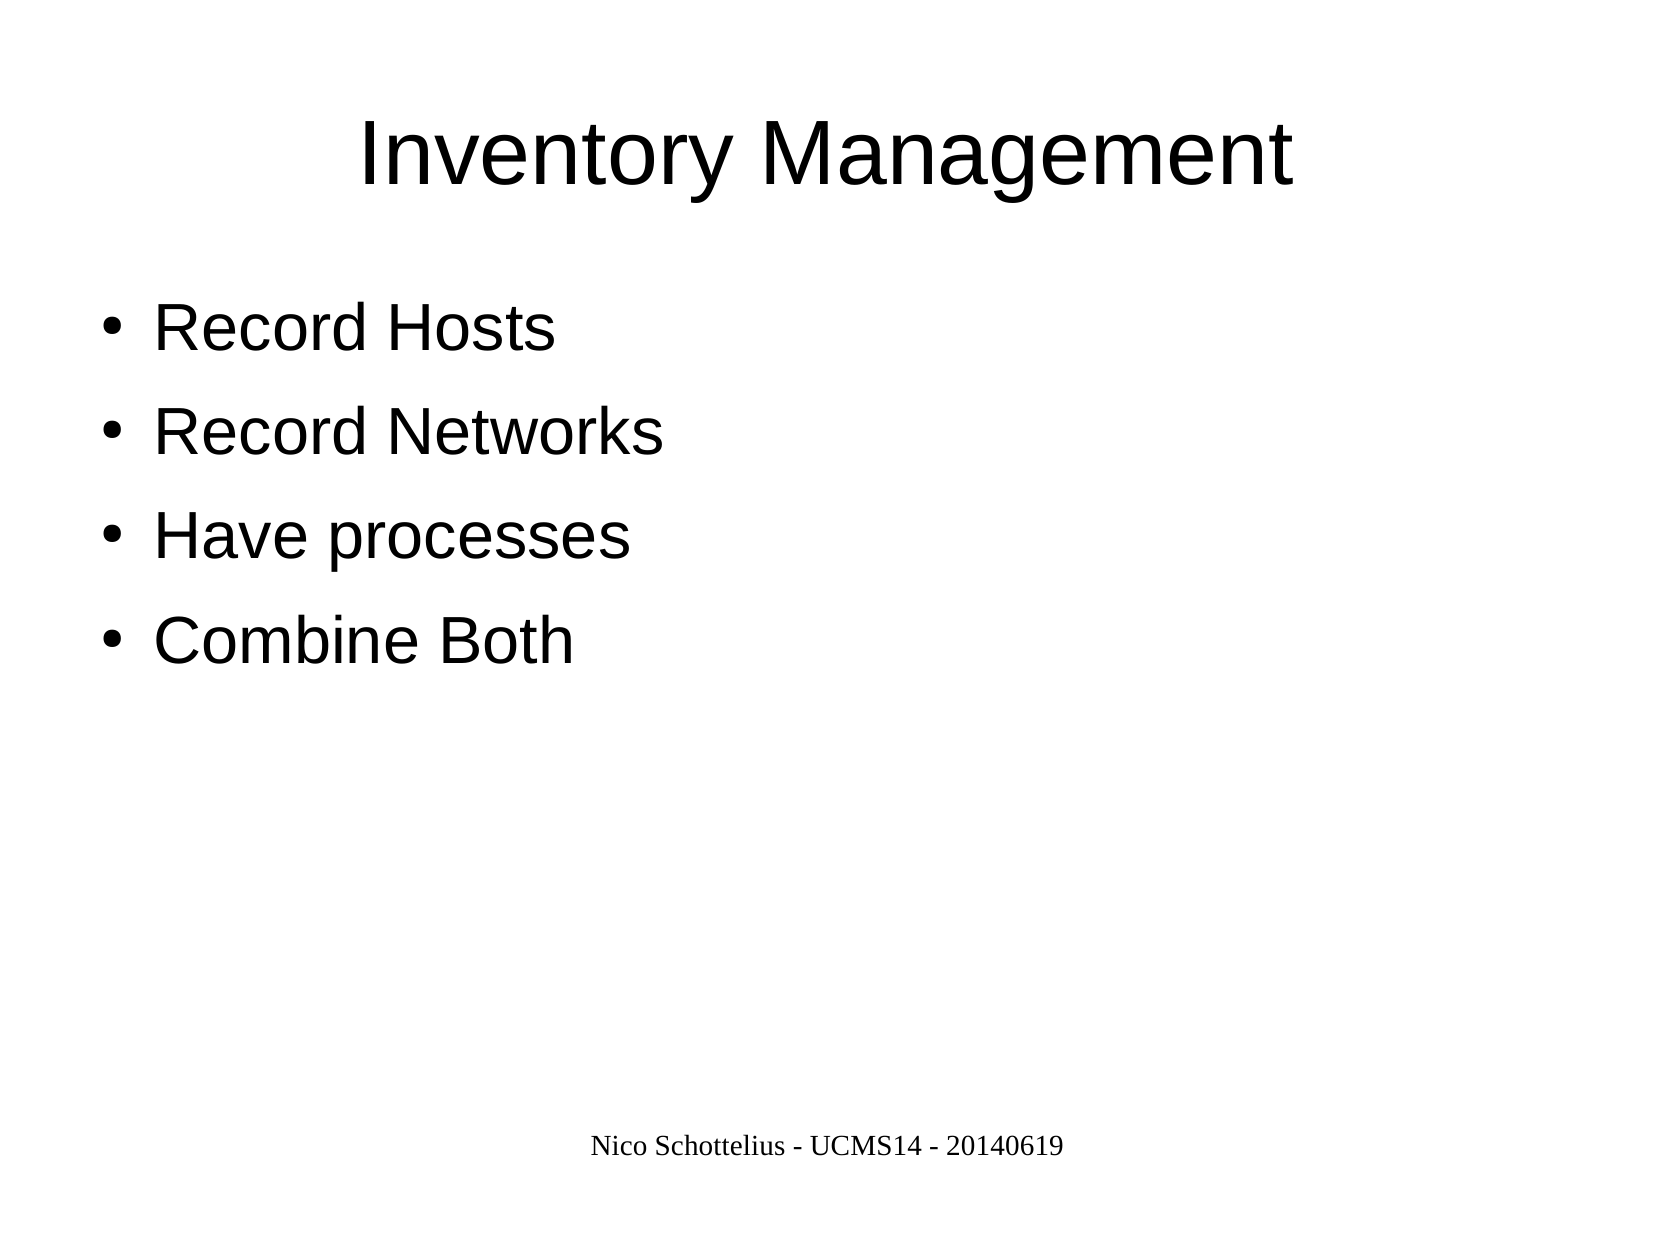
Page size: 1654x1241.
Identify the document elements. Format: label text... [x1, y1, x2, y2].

list Record Hosts Record Networks Have processes Combine Both [82, 290, 1538, 1010]
title Inventory Management [82, 49, 1571, 257]
